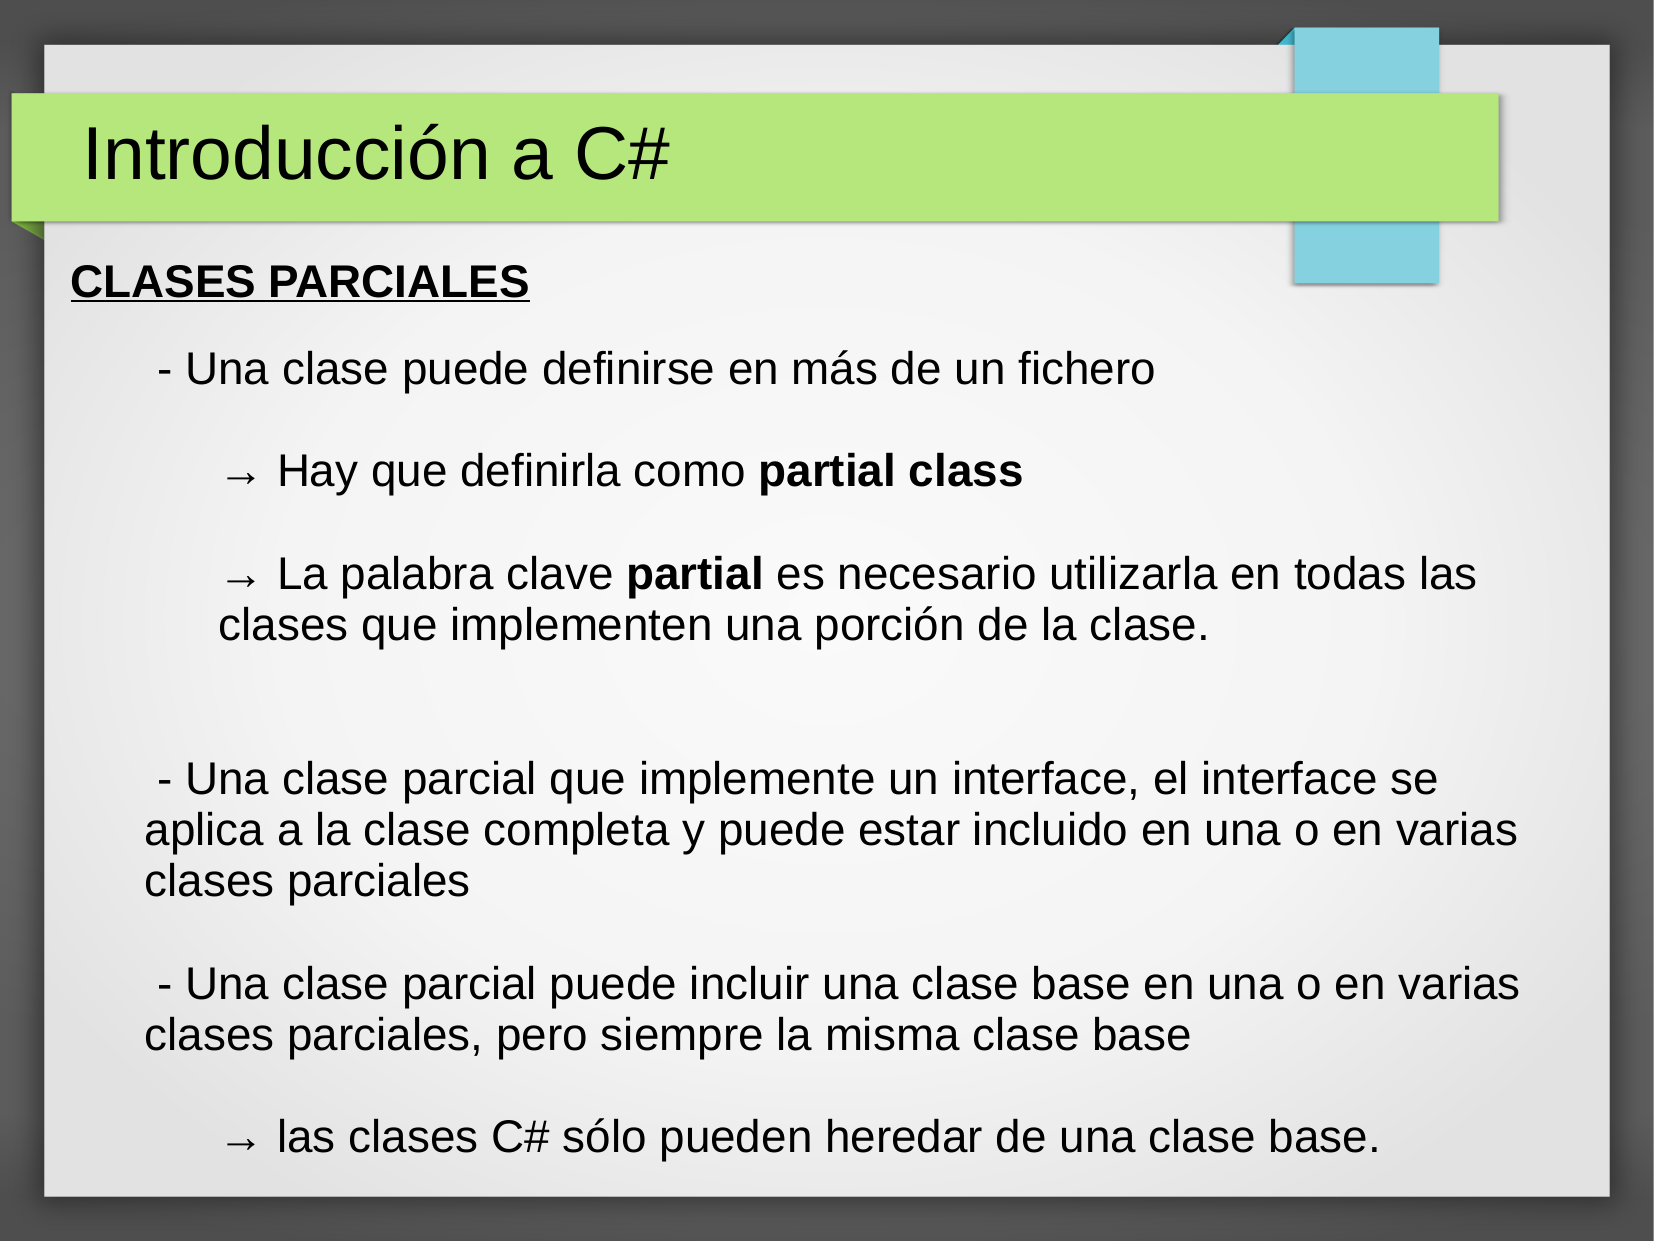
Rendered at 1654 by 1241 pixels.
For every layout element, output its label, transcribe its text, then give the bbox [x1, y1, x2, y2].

text_box - Una clase puede definirse en más de un fichero → Hay que definirla como partial class → La palabra clave partial es necesario utilizarla en todas las clases que implementen una porción de la clase. - Una clase parcial que implemente un interface, el interface se aplica a la clase completa y puede estar incluido en una o en varias clases parciales - Una clase parcial puede incluir una clase base en una o en varias clases parciales, pero siempre la misma clase base → las clases C# sólo pueden heredar de una clase base. [70, 342, 1540, 1163]
picture [0, 0, 1654, 1241]
text_box CLASES PARCIALES [70, 255, 1536, 308]
title Introducción a C# [82, 94, 1264, 213]
